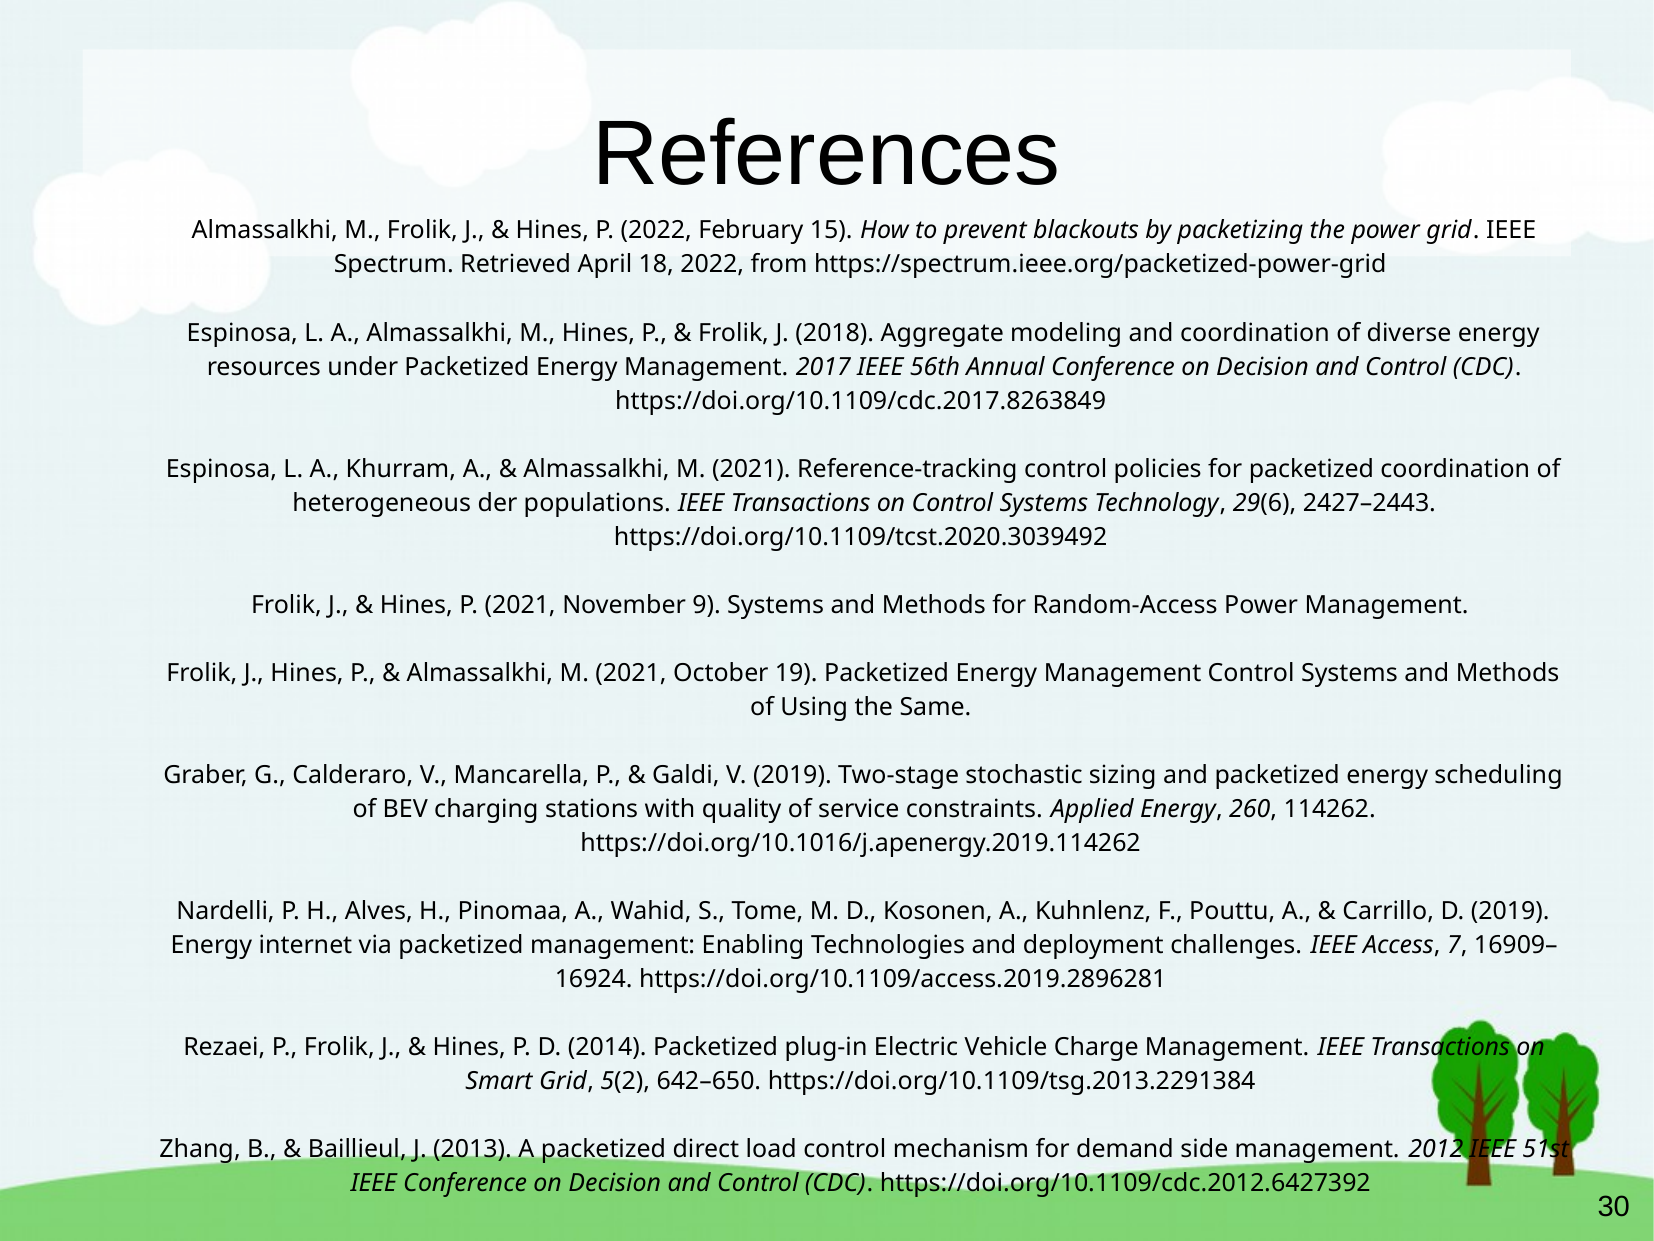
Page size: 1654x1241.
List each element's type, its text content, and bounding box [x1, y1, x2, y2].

picture [0, 0, 1654, 1241]
title References [82, 49, 1571, 257]
subtitle Almassalkhi, M., Frolik, J., & Hines, P. (2022, February 15). How to prevent blackouts by packetizing the power grid. IEEE Spectrum. Retrieved April 18, 2022, from https://spectrum.ieee.org/packetized-power-grid Espinosa, L. A., Almassalkhi, M., Hines, P., & Frolik, J. (2018). Aggregate modeling and coordination of diverse energy resources under Packetized Energy Management. 2017 IEEE 56th Annual Conference on Decision and Control (CDC). https://doi.org/10.1109/cdc.2017.8263849 Espinosa, L. A., Khurram, A., & Almassalkhi, M. (2021). Reference-tracking control policies for packetized coordination of heterogeneous der populations. IEEE Transactions on Control Systems Technology, 29(6), 2427–2443. https://doi.org/10.1109/tcst.2020.3039492 Frolik, J., & Hines, P. (2021, November 9). Systems and Methods for Random-Access Power Management. Frolik, J., Hines, P., & Almassalkhi, M. (2021, October 19). Packetized Energy Management Control Systems and Methods of Using the Same. Graber, G., Calderaro, V., Mancarella, P., & Galdi, V. (2019). Two-stage stochastic sizing and packetized energy scheduling of BEV charging stations with quality of service constraints. Applied Energy, 260, 114262. https://doi.org/10.1016/j.apenergy.2019.114262 Nardelli, P. H., Alves, H., Pinomaa, A., Wahid, S., Tome, M. D., Kosonen, A., Kuhnlenz, F., Pouttu, A., & Carrillo, D. (2019). Energy internet via packetized management: Enabling Technologies and deployment challenges. IEEE Access, 7, 16909–16924. https://doi.org/10.1109/access.2019.2896281 Rezaei, P., Frolik, J., & Hines, P. D. (2014). Packetized plug-in Electric Vehicle Charge Management. IEEE Transactions on Smart Grid, 5(2), 642–650. https://doi.org/10.1109/tsg.2013.2291384 Zhang, B., & Baillieul, J. (2013). A packetized direct load control mechanism for demand side management. 2012 IEEE 51st IEEE Conference on Decision and Control (CDC). https://doi.org/10.1109/cdc.2012.6427392 [82, 290, 1571, 1087]
